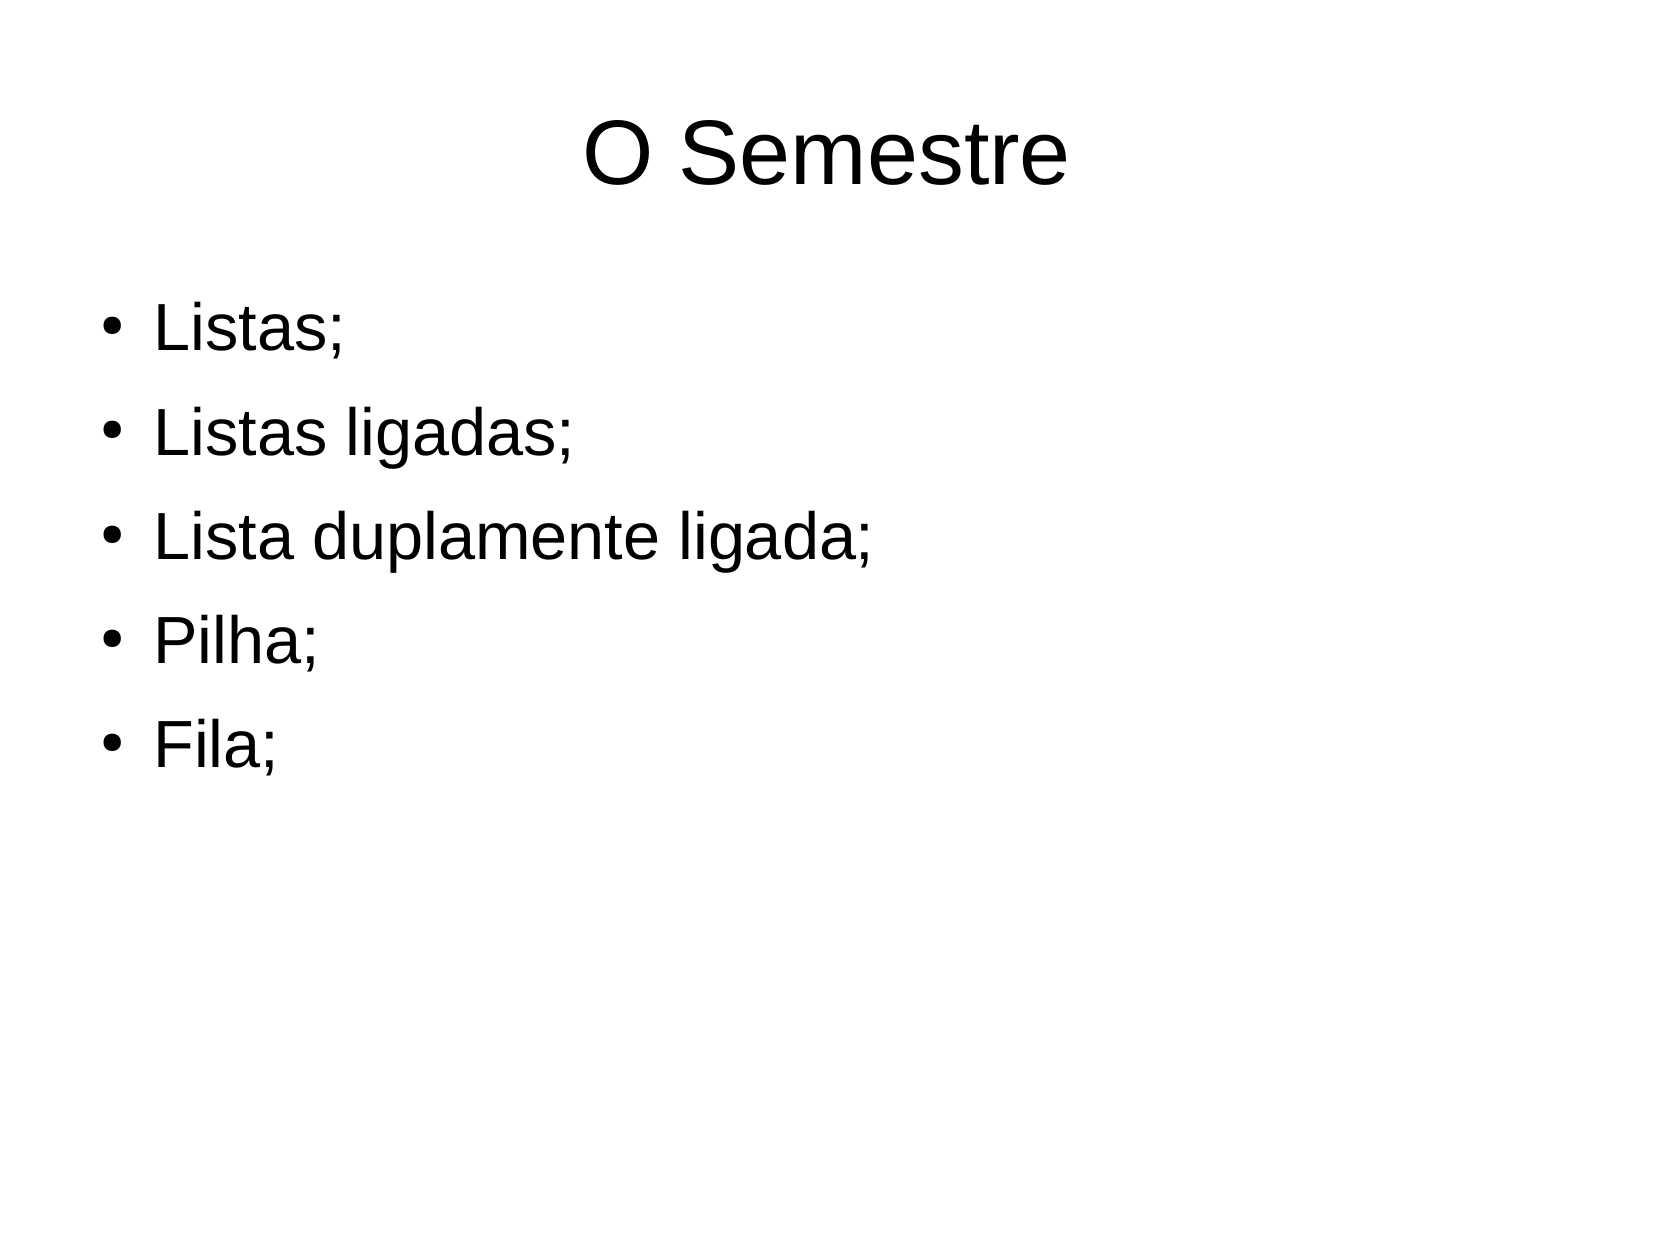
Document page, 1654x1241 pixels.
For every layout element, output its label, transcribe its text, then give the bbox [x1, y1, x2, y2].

list Listas; Listas ligadas; Lista duplamente ligada; Pilha; Fila; [82, 290, 1571, 1010]
title O Semestre [82, 49, 1571, 257]
